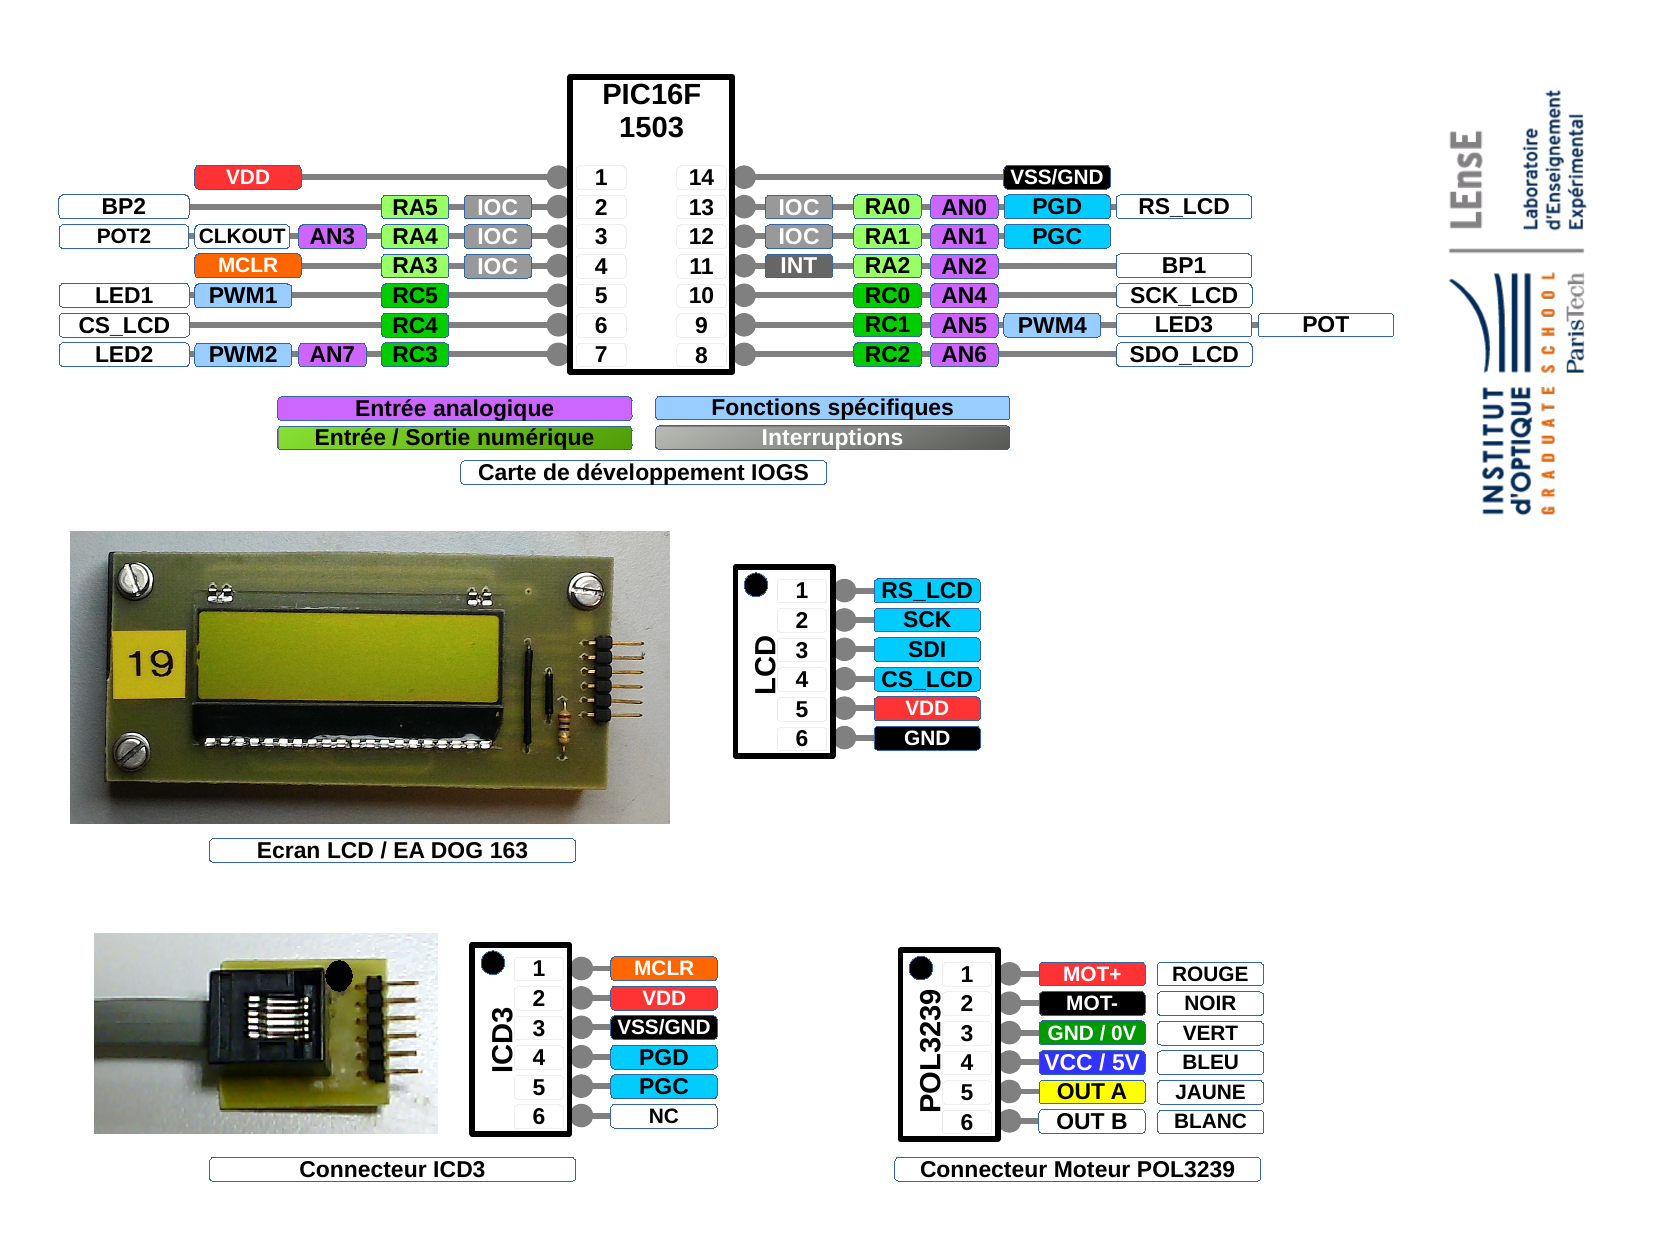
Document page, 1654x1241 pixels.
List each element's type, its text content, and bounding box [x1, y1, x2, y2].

text_box NOIR [1157, 991, 1264, 1016]
text_box 13 [676, 195, 727, 219]
text_box [472, 944, 570, 1134]
text_box IOC [765, 195, 833, 219]
text_box 4 [955, 1051, 992, 1075]
text_box 10 [676, 284, 727, 308]
text_box MOT+ [1039, 962, 1146, 986]
text_box 3 [526, 1016, 564, 1040]
text_box MCLR [194, 253, 302, 278]
text_box BP1 [1116, 253, 1252, 278]
text_box 8 [676, 343, 727, 367]
text_box PIC16F 1503 [587, 70, 717, 152]
text_box PGD [610, 1045, 718, 1070]
text_box POL3239 [906, 974, 955, 1129]
text_box LED1 [59, 283, 190, 308]
text_box RA1 [853, 224, 922, 249]
text_box Entrée analogique [277, 396, 633, 421]
text_box Carte de développement IOGS [460, 460, 827, 485]
text_box RC3 [381, 342, 449, 367]
text_box RA4 [381, 224, 449, 249]
text_box VDD [610, 986, 718, 1011]
text_box POT [1258, 313, 1394, 337]
text_box Connecteur ICD3 [209, 1157, 576, 1182]
text_box 1 [942, 962, 992, 987]
text_box RC0 [853, 283, 922, 308]
text_box MOT- [1039, 991, 1146, 1016]
text_box VCC / 5V [1039, 1050, 1146, 1075]
text_box RA2 [853, 254, 922, 278]
text_box RS_LCD [874, 578, 981, 603]
text_box OUT B [1038, 1109, 1146, 1134]
text_box Connecteur Moteur POL3239 [894, 1157, 1261, 1182]
text_box 1 [514, 957, 564, 981]
text_box 2 [514, 986, 564, 1011]
text_box VERT [1157, 1021, 1264, 1046]
text_box 5 [576, 284, 627, 308]
text_box LED2 [59, 342, 190, 367]
text_box BP2 [58, 194, 190, 219]
picture [70, 531, 670, 824]
text_box PGC [610, 1074, 718, 1099]
text_box Fonctions spécifiques [655, 396, 1010, 420]
text_box 1 [777, 579, 827, 603]
text_box [735, 566, 833, 756]
text_box SDO_LCD [1116, 342, 1253, 367]
text_box 6 [576, 313, 627, 338]
picture [1405, 47, 1614, 556]
text_box 6 [777, 727, 827, 751]
text_box AN6 [930, 343, 999, 367]
text_box ICD3 [478, 991, 526, 1089]
text_box [900, 950, 998, 1140]
text_box MCLR [610, 956, 718, 981]
text_box POT2 [59, 224, 189, 249]
text_box GND / 0V [1039, 1020, 1146, 1045]
text_box OUT A [1039, 1080, 1146, 1104]
text_box 2 [955, 991, 992, 1016]
text_box RC2 [853, 342, 922, 367]
text_box Entrée / Sortie numérique [277, 426, 633, 450]
text_box LCD [741, 613, 790, 711]
text_box ROUGE [1157, 962, 1264, 986]
text_box 6 [514, 1104, 564, 1129]
text_box IOC [464, 254, 532, 279]
text_box CLKOUT [194, 224, 290, 249]
text_box SCK [874, 608, 981, 632]
text_box 6 [942, 1110, 992, 1134]
text_box RA0 [853, 194, 922, 219]
text_box AN0 [930, 195, 999, 219]
text_box PWM1 [194, 283, 292, 308]
text_box VDD [194, 165, 302, 190]
text_box 2 [777, 608, 827, 633]
text_box IOC [464, 195, 532, 219]
text_box AN4 [930, 283, 999, 308]
text_box 3 [955, 1021, 992, 1046]
text_box 3 [576, 224, 627, 249]
text_box 5 [777, 697, 827, 722]
text_box 5 [514, 1075, 564, 1100]
text_box IOC [765, 224, 833, 249]
text_box 7 [576, 343, 627, 367]
text_box GND [874, 726, 981, 751]
text_box RA3 [381, 254, 449, 278]
text_box AN3 [298, 224, 367, 249]
text_box PWM2 [194, 343, 292, 367]
picture [94, 933, 438, 1134]
text_box 9 [676, 313, 727, 338]
text_box 3 [790, 638, 827, 662]
text_box RC1 [853, 313, 922, 337]
text_box JAUNE [1157, 1080, 1264, 1105]
text_box AN5 [930, 313, 999, 338]
text_box RS_LCD [1116, 194, 1252, 219]
text_box CS_LCD [874, 667, 981, 692]
text_box PGD [1004, 194, 1111, 219]
text_box SCK_LCD [1116, 283, 1253, 308]
text_box VDD [874, 696, 981, 721]
text_box CS_LCD [59, 313, 190, 338]
text_box 4 [526, 1045, 564, 1070]
text_box PWM4 [1003, 313, 1101, 338]
text_box BLEU [1157, 1050, 1264, 1075]
text_box PGC [1004, 224, 1111, 249]
text_box NC [610, 1104, 718, 1129]
text_box LED3 [1116, 313, 1252, 337]
text_box 14 [676, 165, 727, 190]
text_box Interruptions [655, 425, 1010, 450]
text_box AN1 [930, 224, 999, 249]
text_box 2 [576, 195, 627, 219]
text_box RA5 [381, 195, 449, 219]
text_box Ecran LCD / EA DOG 163 [209, 838, 576, 863]
text_box 11 [676, 254, 727, 279]
text_box 4 [790, 667, 827, 692]
text_box 5 [955, 1080, 992, 1105]
text_box RC4 [381, 313, 449, 338]
text_box AN2 [930, 254, 999, 279]
text_box BLANC [1157, 1110, 1264, 1134]
text_box INT [765, 254, 833, 278]
text_box 12 [676, 224, 727, 249]
text_box VSS/GND [1003, 165, 1111, 190]
text_box SDI [874, 637, 981, 662]
text_box [570, 76, 733, 373]
text_box 4 [576, 254, 627, 279]
text_box VSS/GND [610, 1015, 718, 1040]
text_box 1 [576, 165, 627, 190]
text_box RC5 [381, 283, 449, 308]
text_box IOC [464, 224, 532, 249]
text_box AN7 [298, 343, 367, 367]
